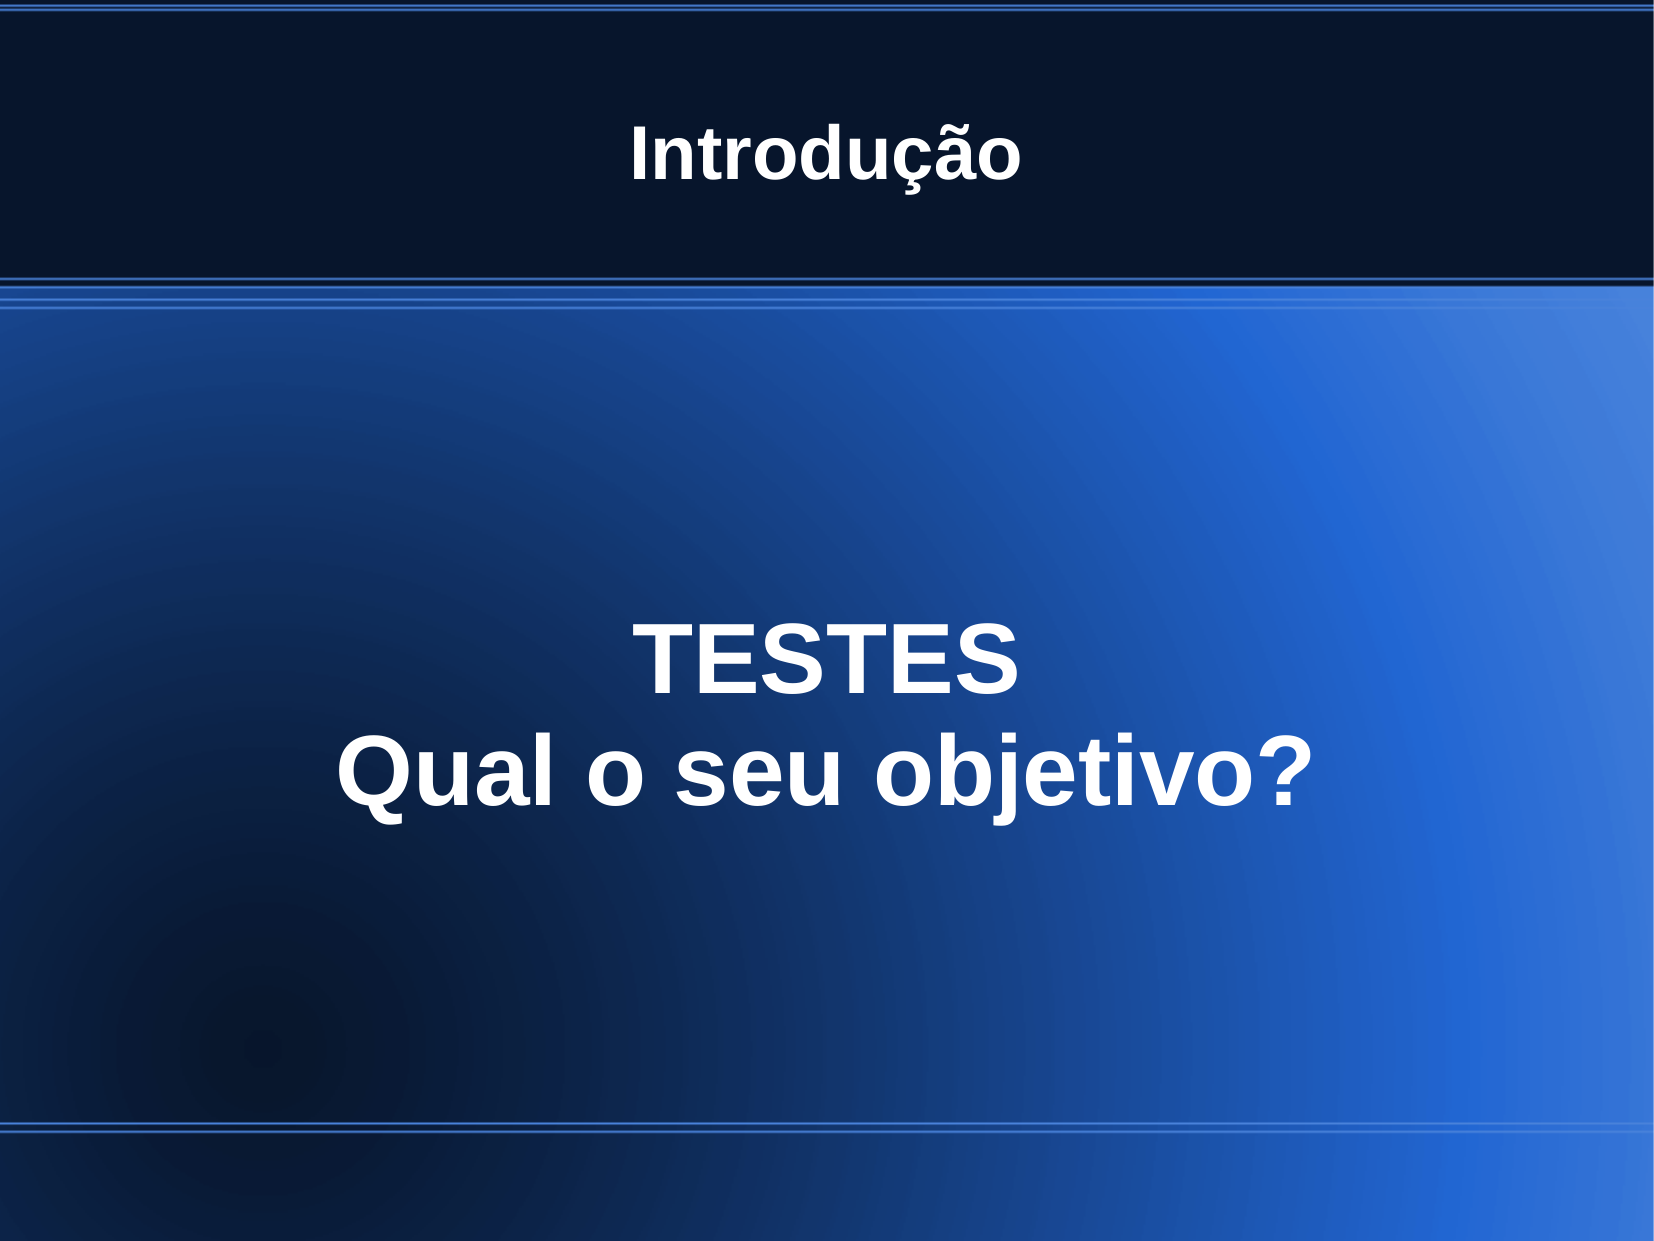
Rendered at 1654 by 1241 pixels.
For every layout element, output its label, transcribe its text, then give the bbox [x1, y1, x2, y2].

subtitle TESTES Qual o seu objetivo? [82, 355, 1571, 1075]
picture [0, 0, 1654, 1241]
title Introdução [82, 49, 1571, 257]
